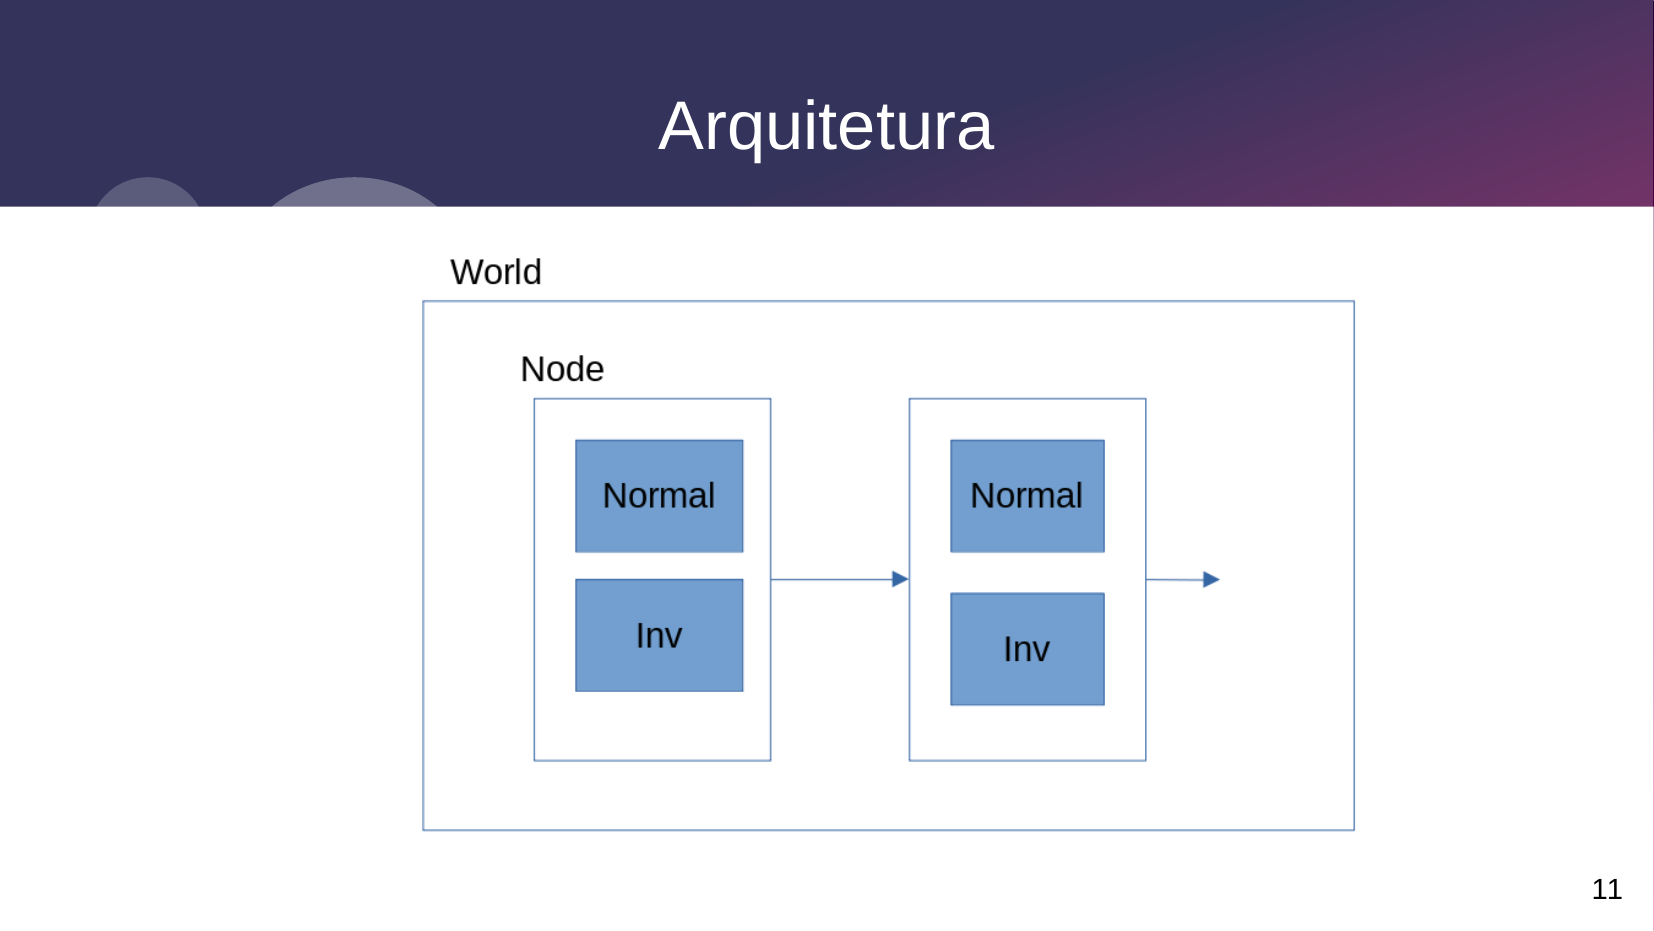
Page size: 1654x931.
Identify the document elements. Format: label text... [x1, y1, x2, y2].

picture [383, 224, 1388, 897]
title Arquitetura [88, 44, 1565, 207]
